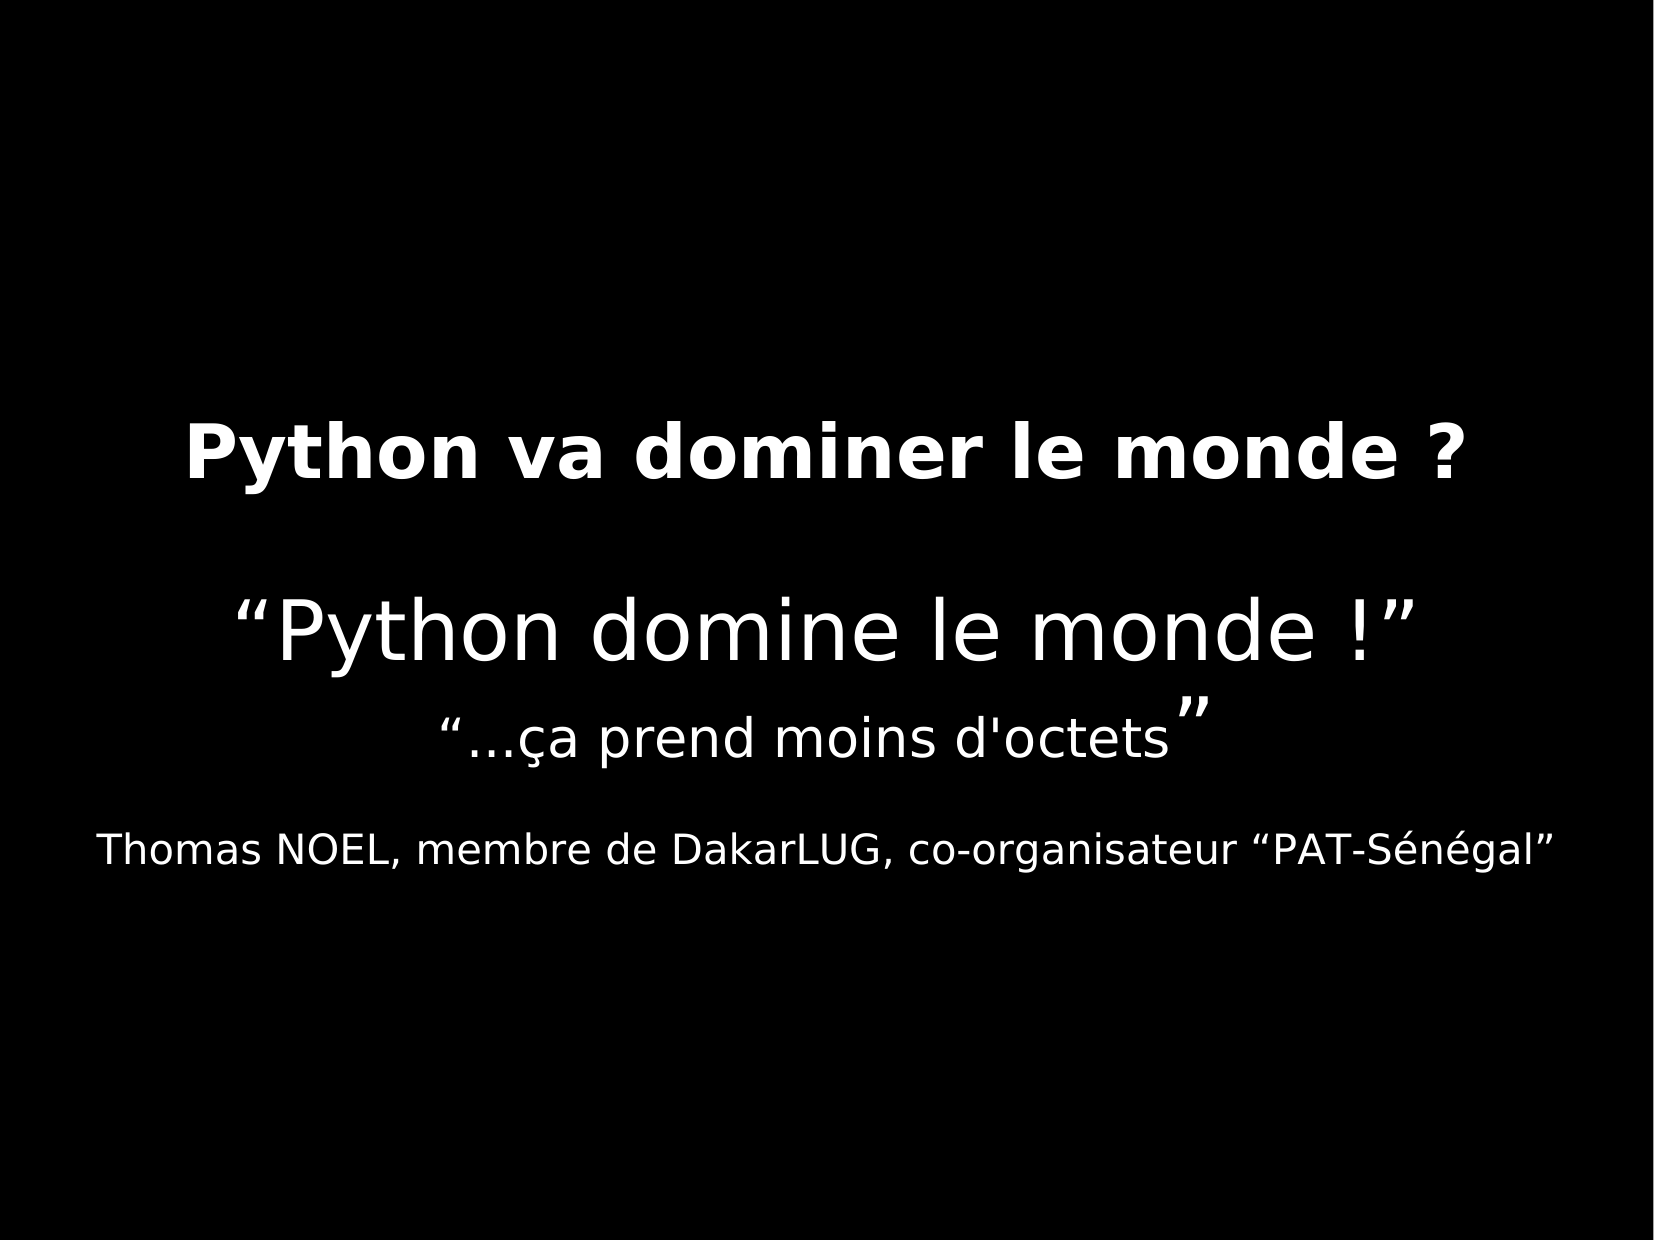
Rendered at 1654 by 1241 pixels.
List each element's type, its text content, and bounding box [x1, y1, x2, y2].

text_box Python va dominer le monde ? “Python domine le monde !” “...ça prend moins d'octets” Thomas NOEL, membre de DakarLUG, co-organisateur “PAT-Sénégal” [0, 233, 1654, 973]
